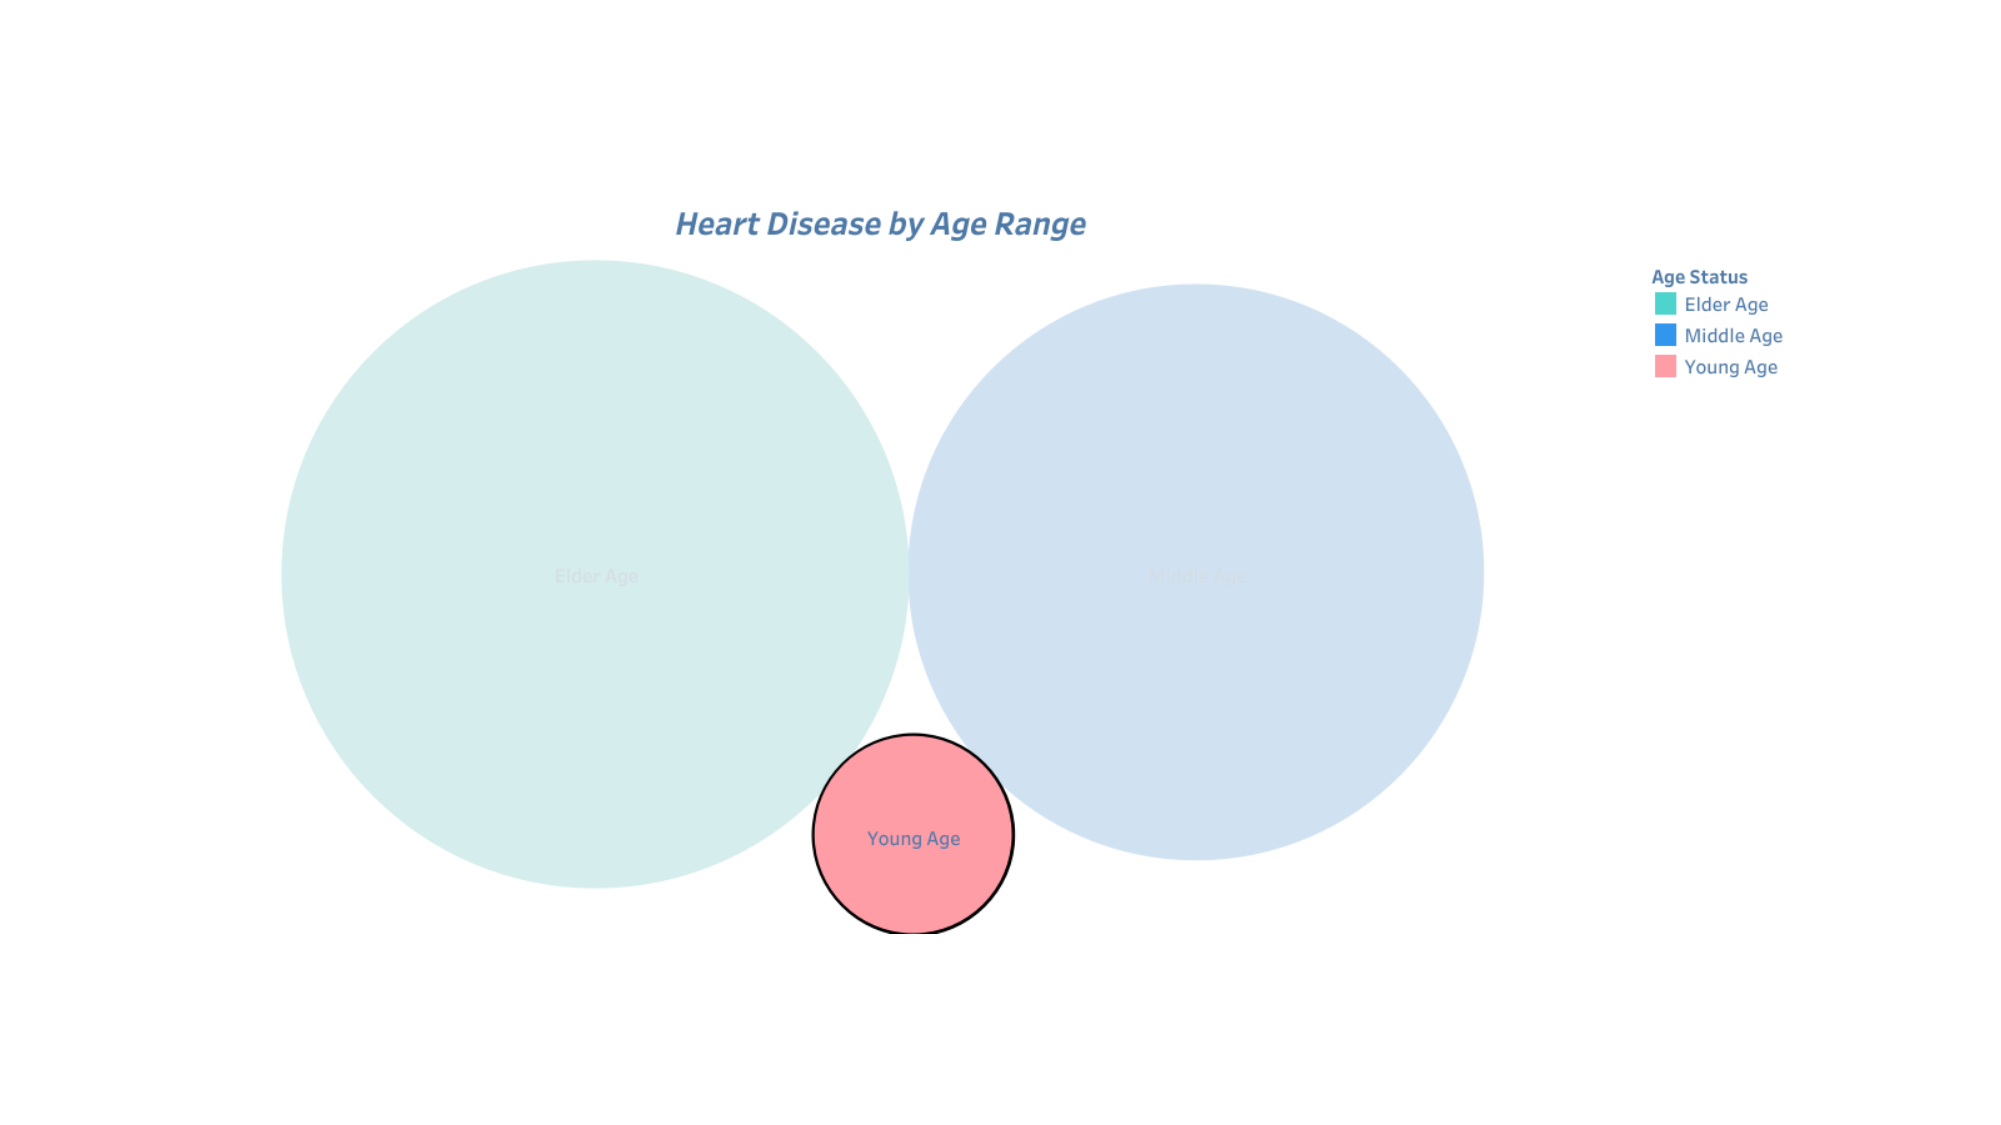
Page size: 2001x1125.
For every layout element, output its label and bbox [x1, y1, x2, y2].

picture [131, 191, 1869, 934]
